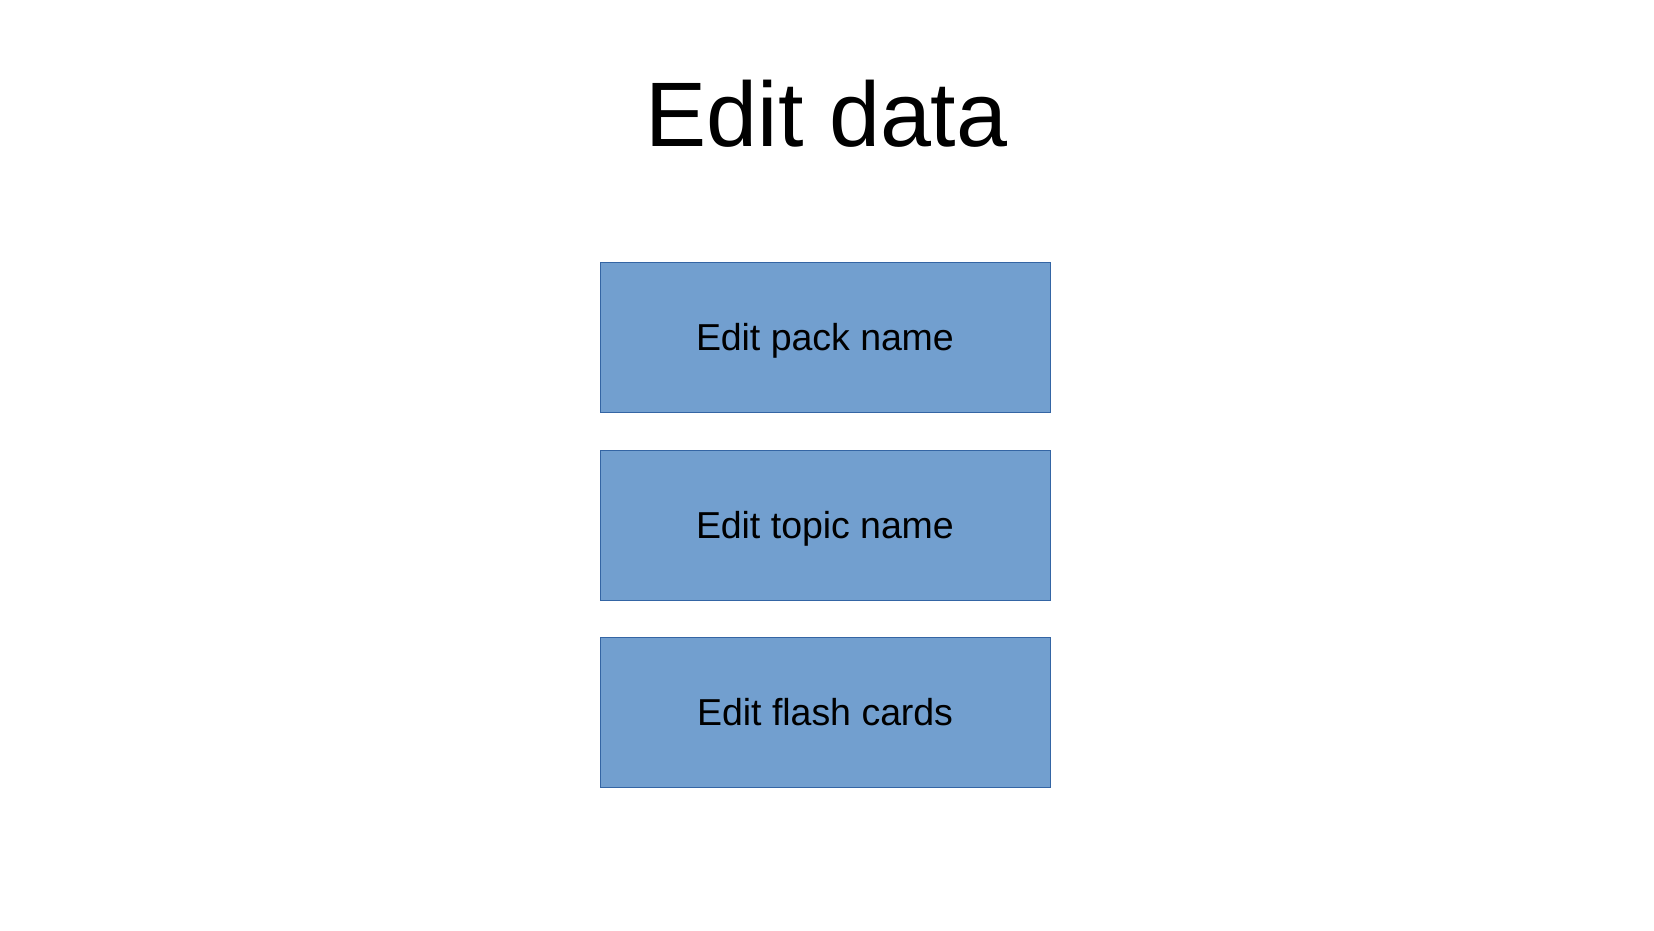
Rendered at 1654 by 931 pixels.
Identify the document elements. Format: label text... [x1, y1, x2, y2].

text_box Edit pack name [600, 262, 1051, 413]
text_box Edit flash cards [600, 637, 1051, 788]
text_box Edit topic name [600, 450, 1051, 601]
title Edit data [82, 37, 1571, 193]
